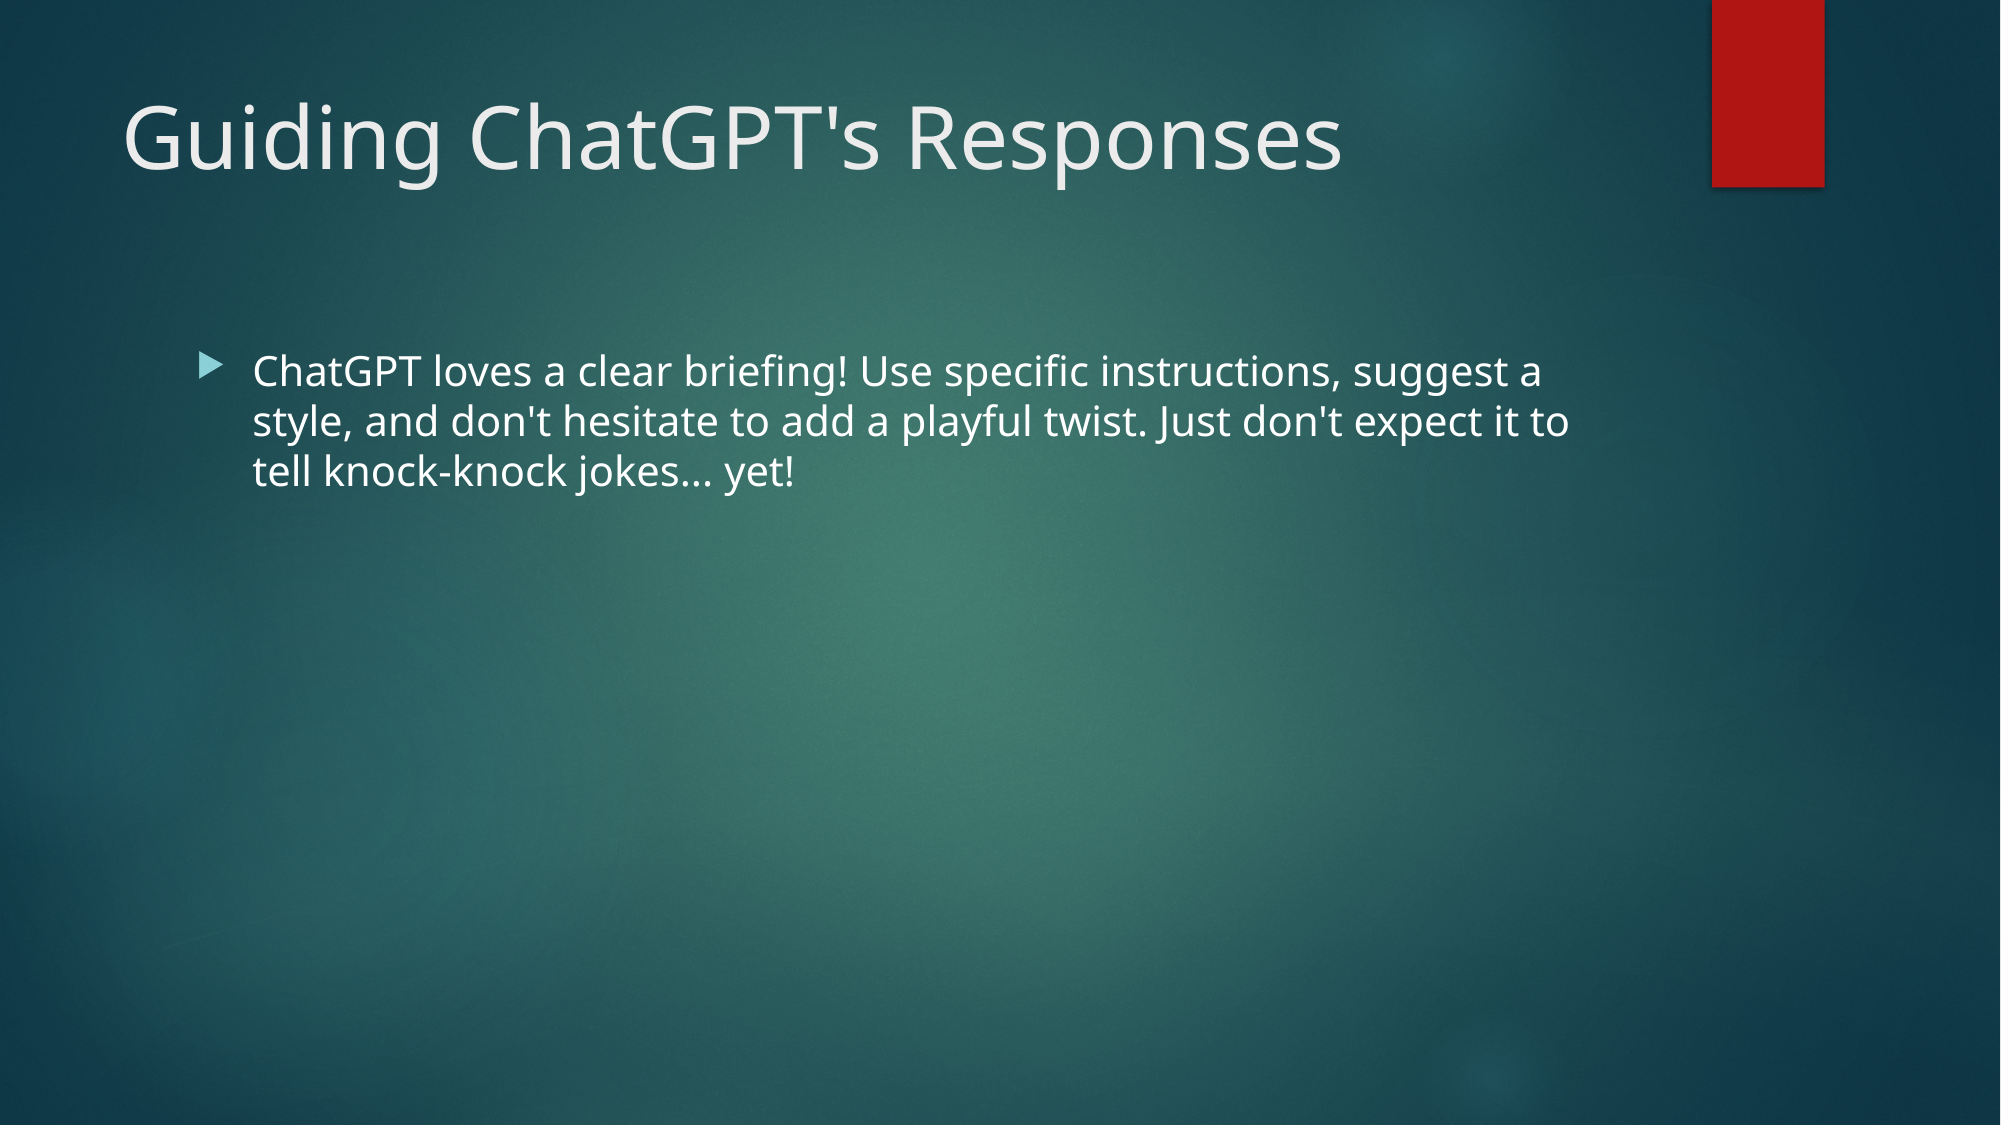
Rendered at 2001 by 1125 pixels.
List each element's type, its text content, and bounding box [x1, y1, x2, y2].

title Guiding ChatGPT's Responses [106, 74, 1649, 304]
list ChatGPT loves a clear briefing! Use specific instructions, suggest a style, and don't hesitate to add a playful twist. Just don't expect it to tell knock-knock jokes... yet! [181, 336, 1649, 1025]
picture [0, 0, 2001, 1125]
